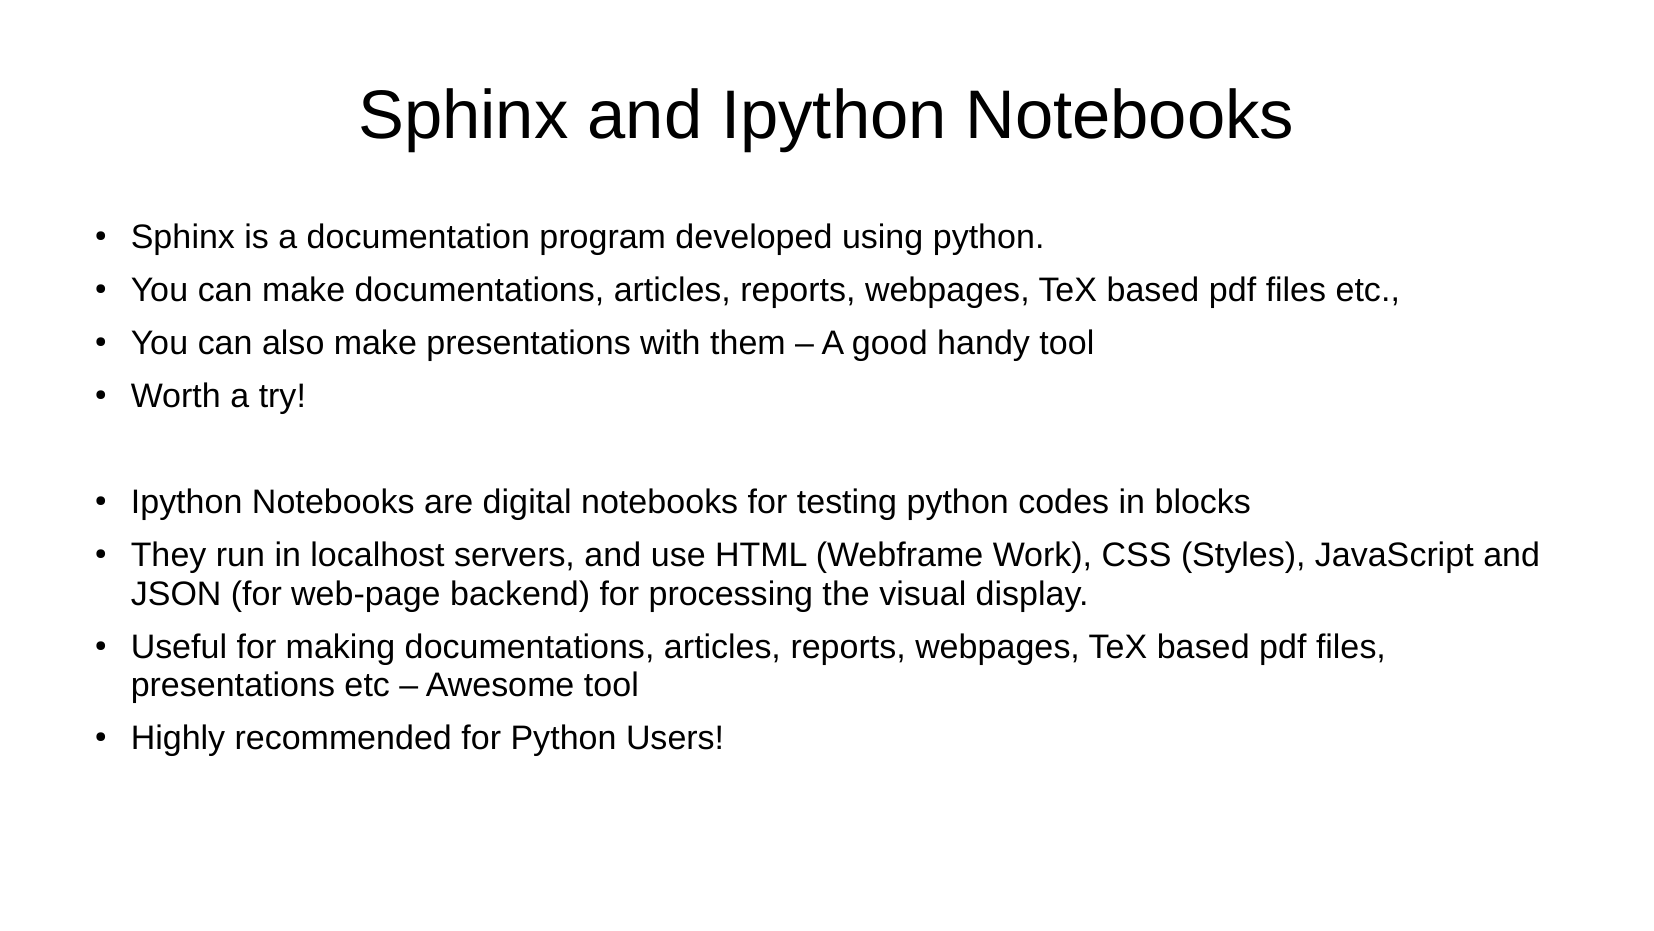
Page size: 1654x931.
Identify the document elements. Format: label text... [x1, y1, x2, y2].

list Sphinx is a documentation program developed using python. You can make documentations, articles, reports, webpages, TeX based pdf files etc., You can also make presentations with them – A good handy tool Worth a try! Ipython Notebooks are digital notebooks for testing python codes in blocks They run in localhost servers, and use HTML (Webframe Work), CSS (Styles), JavaScript and JSON (for web-page backend) for processing the visual display. Useful for making documentations, articles, reports, webpages, TeX based pdf files, presentations etc – Awesome tool Highly recommended for Python Users! [82, 217, 1571, 758]
title Sphinx and Ipython Notebooks [82, 37, 1571, 193]
